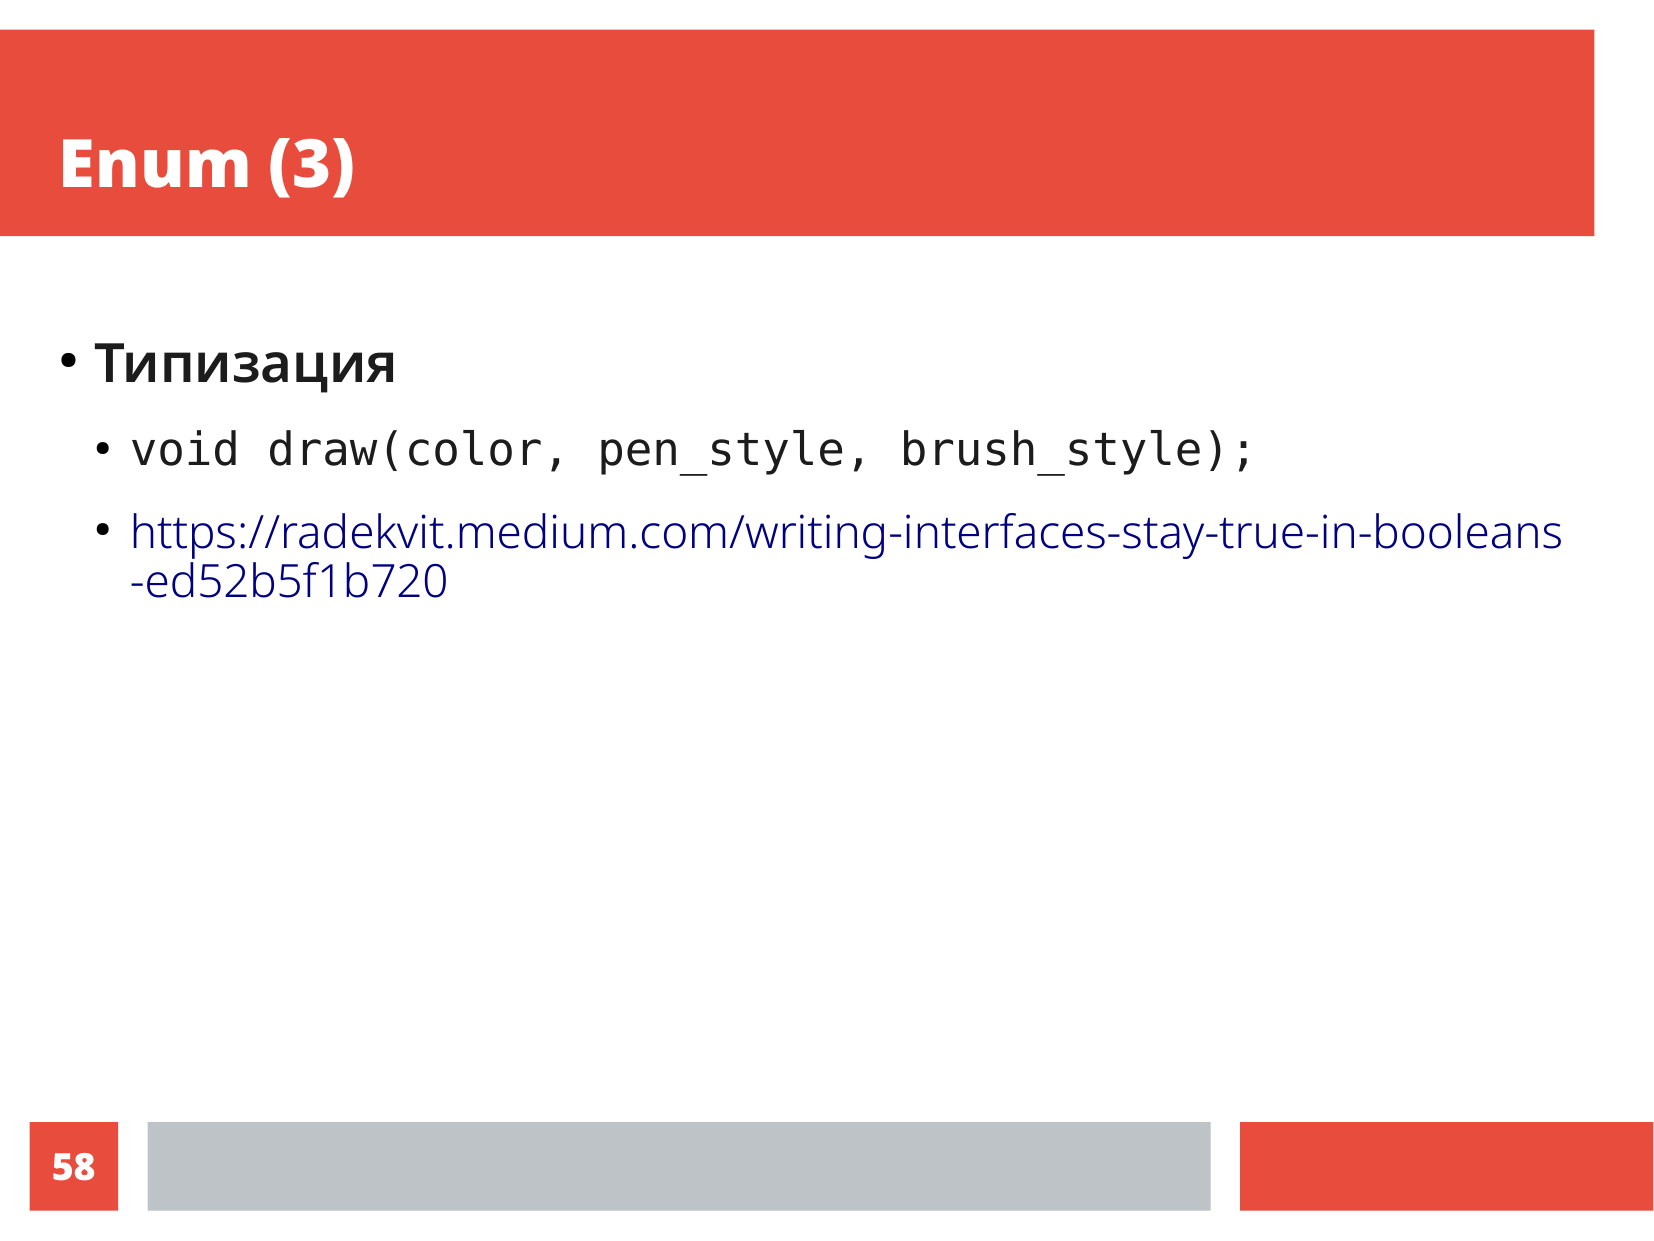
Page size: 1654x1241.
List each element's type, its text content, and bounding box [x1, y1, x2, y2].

list Типизация void draw(color, pen_style, brush_style); https://radekvit.medium.com/writing-interfaces-stay-true-in-booleans-ed52b5f1b720 [59, 324, 1565, 1093]
title Enum (3) [59, 59, 1595, 207]
